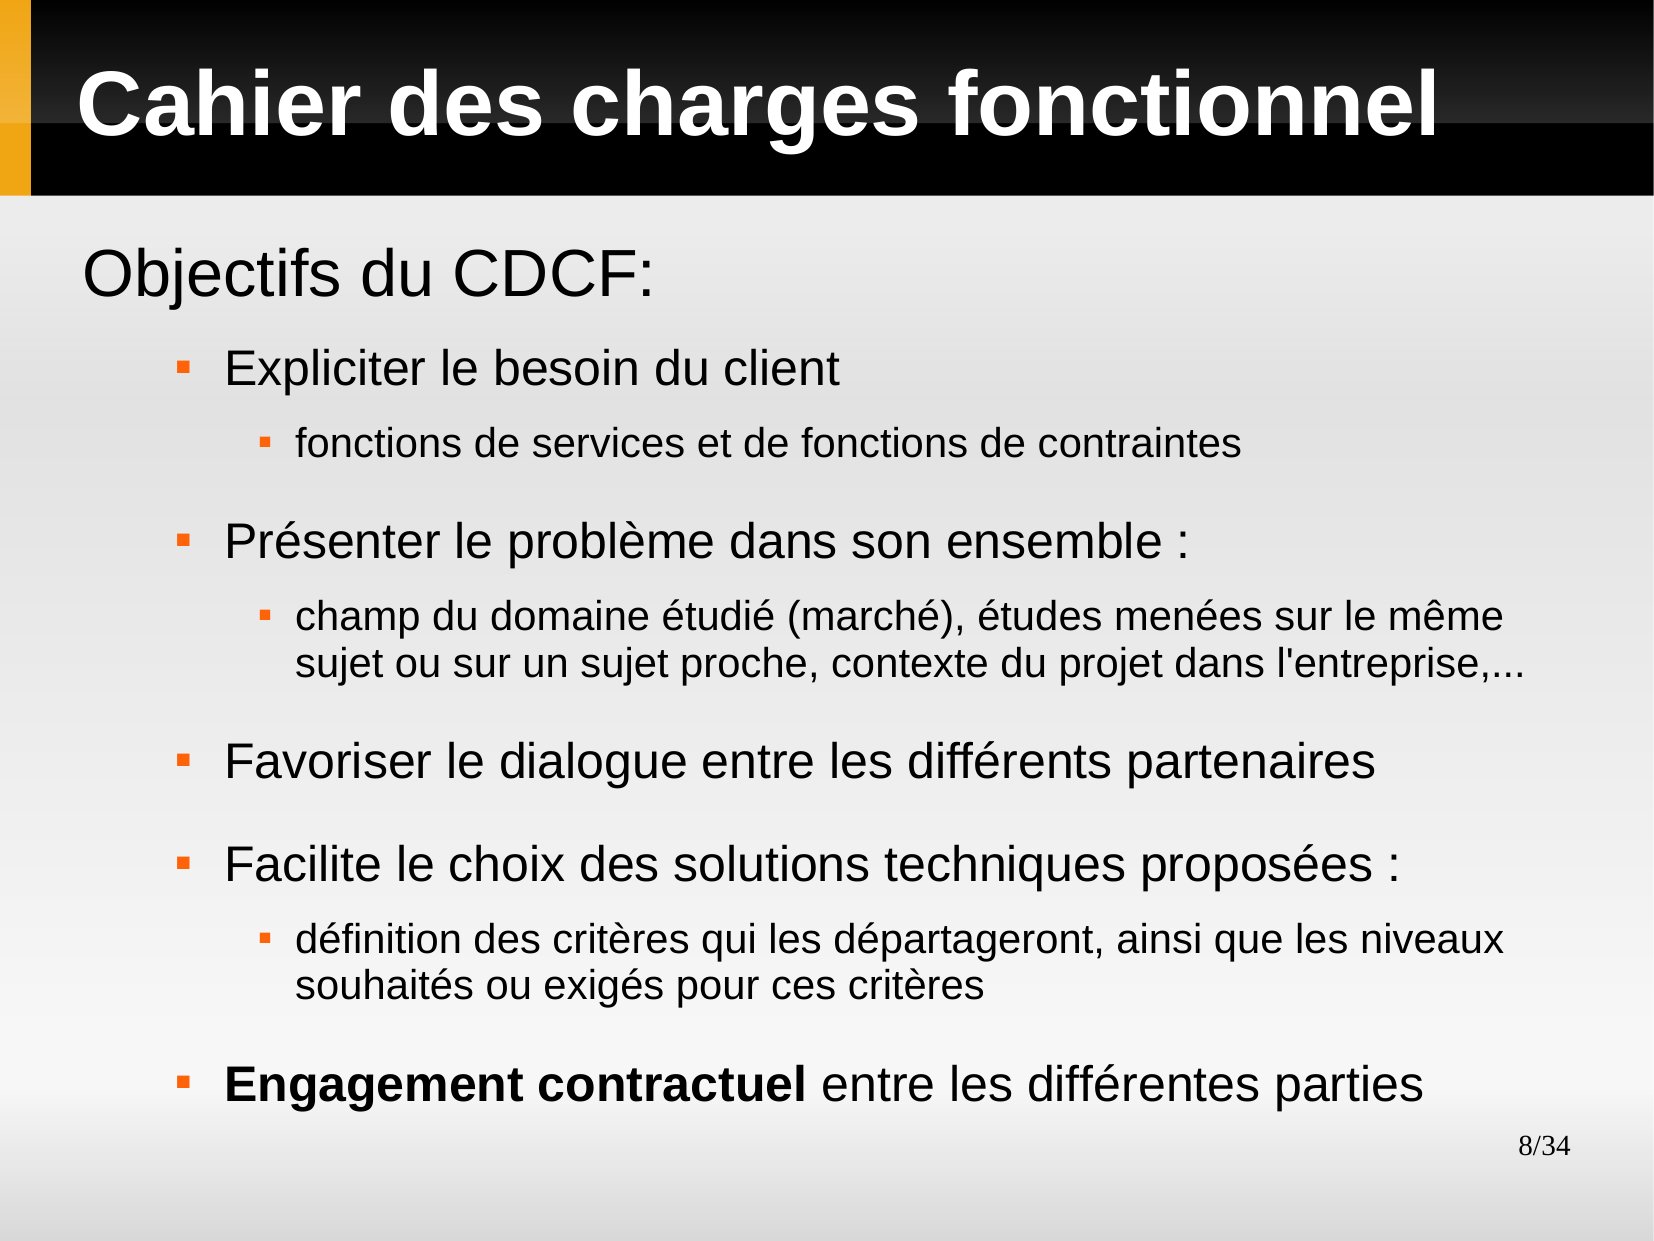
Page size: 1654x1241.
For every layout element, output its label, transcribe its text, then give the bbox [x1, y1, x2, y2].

picture [0, 0, 1654, 1241]
list Objectifs du CDCF: Expliciter le besoin du client fonctions de services et de fonctions de contraintes Présenter le problème dans son ensemble : champ du domaine étudié (marché), études menées sur le même sujet ou sur un sujet proche, contexte du projet dans l'entreprise,... Favoriser le dialogue entre les différents partenaires Facilite le choix des solutions techniques proposées : définition des critères qui les départageront, ainsi que les niveaux souhaités ou exigés pour ces critères Engagement contractuel entre les différentes parties [82, 236, 1571, 1197]
title Cahier des charges fonctionnel [76, 0, 1565, 208]
